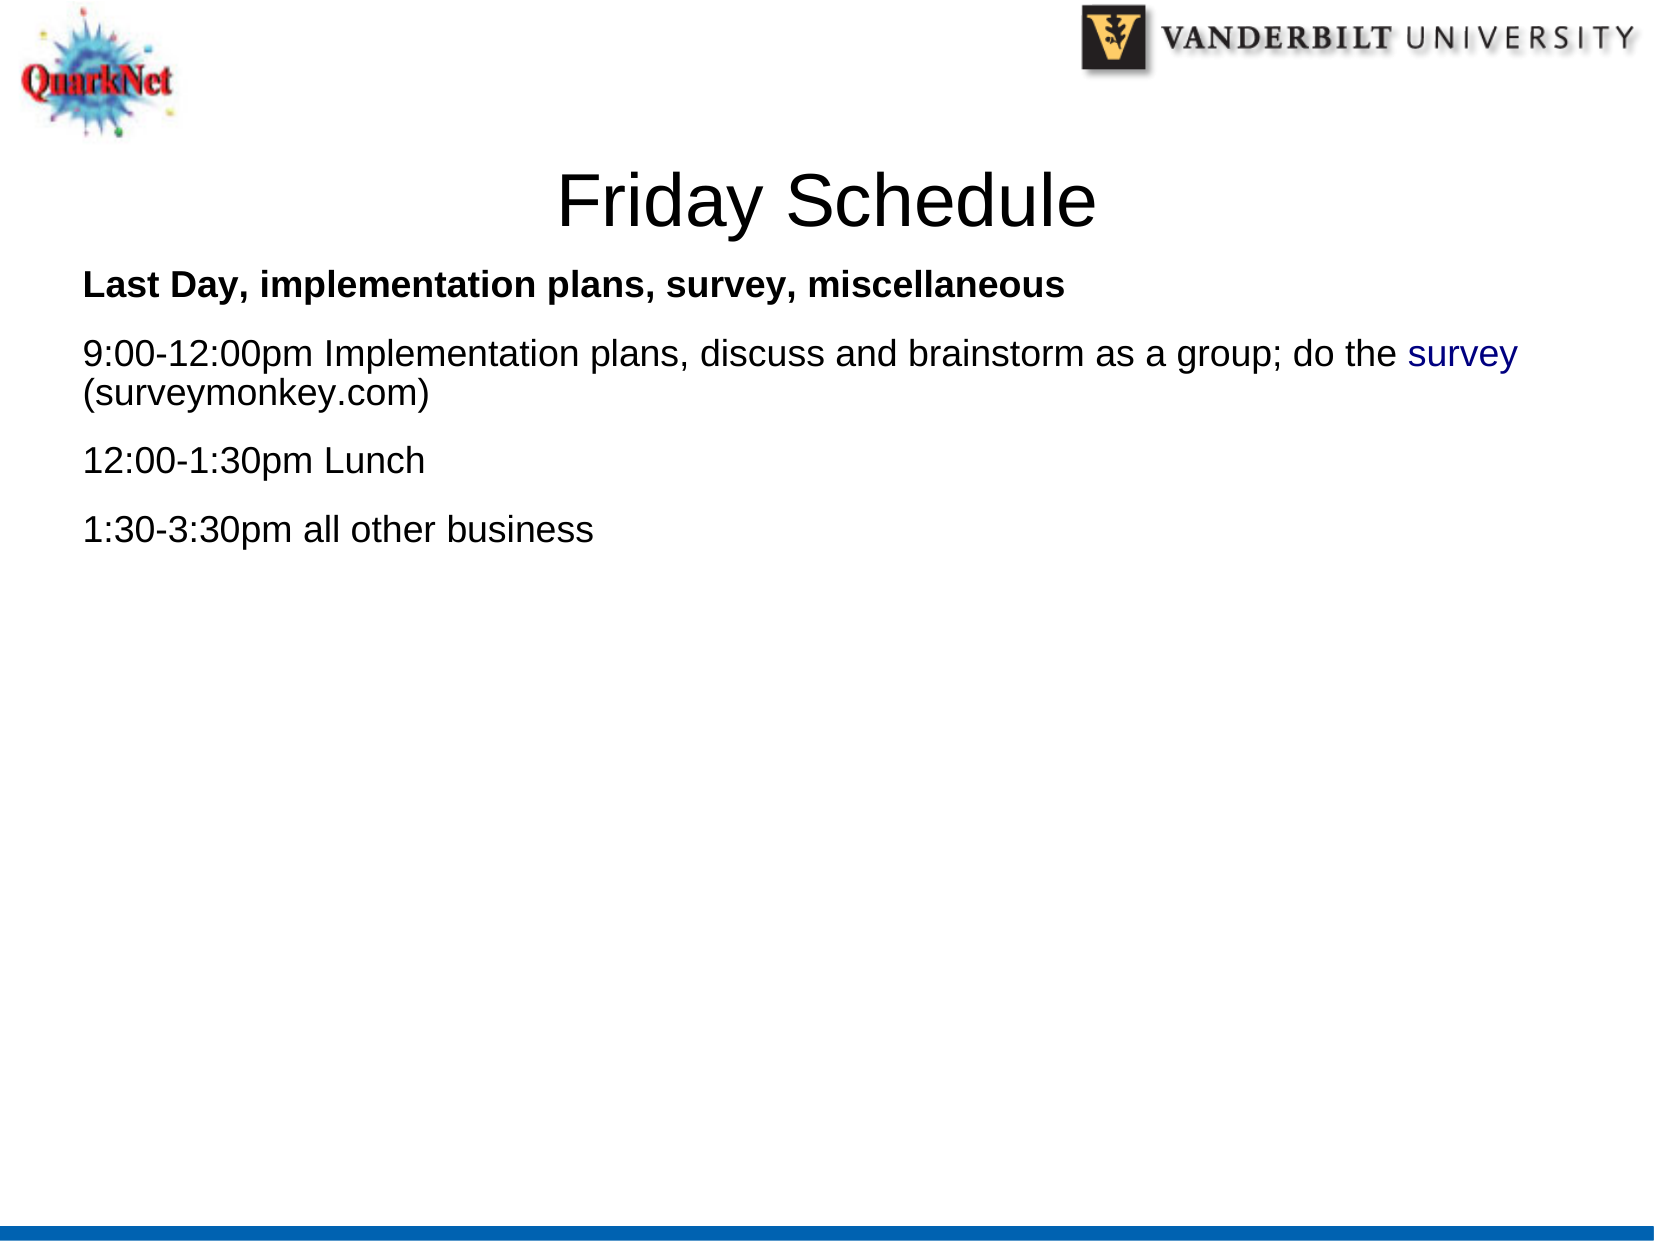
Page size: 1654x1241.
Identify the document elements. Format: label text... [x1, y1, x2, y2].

title Friday Schedule [121, 118, 1534, 266]
picture [4, 1, 188, 152]
list Last Day, implementation plans, survey, miscellaneous 9:00-12:00pm Implementation plans, discuss and brainstorm as a group; do the survey (surveymonkey.com) 12:00-1:30pm Lunch 1:30-3:30pm all other business [82, 266, 1571, 1036]
picture [1078, 1, 1649, 85]
